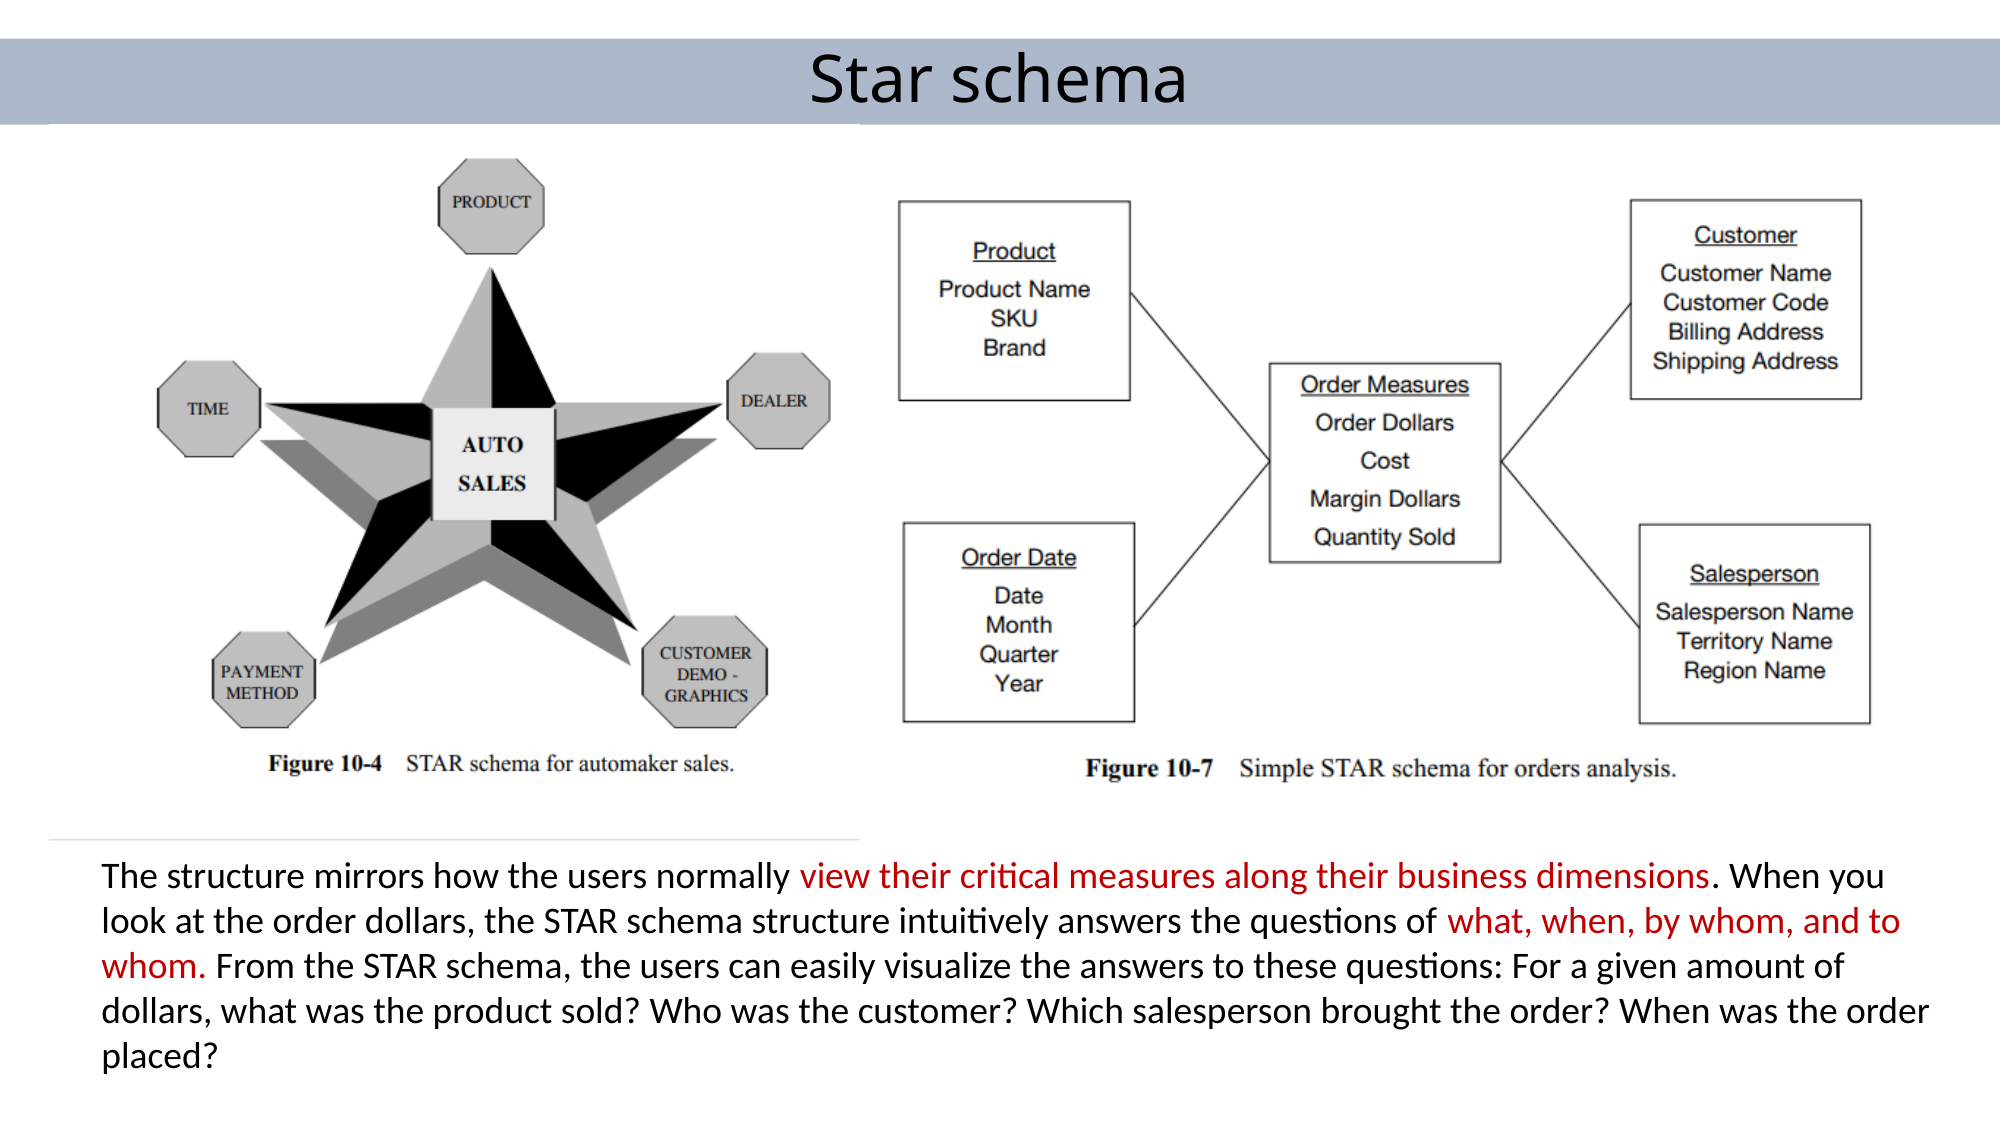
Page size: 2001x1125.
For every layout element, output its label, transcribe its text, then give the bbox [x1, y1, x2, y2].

picture [48, 124, 1946, 848]
title Star schema [0, 38, 2000, 125]
text_box The structure mirrors how the users normally view their critical measures along their business dimensions. When you look at the order dollars, the STAR schema structure intuitively answers the questions of what, when, by whom, and to whom. From the STAR schema, the users can easily visualize the answers to these questions: For a given amount of dollars, what was the product sold? Who was the customer? Which salesperson brought the order? When was the order placed? [86, 844, 1951, 1084]
